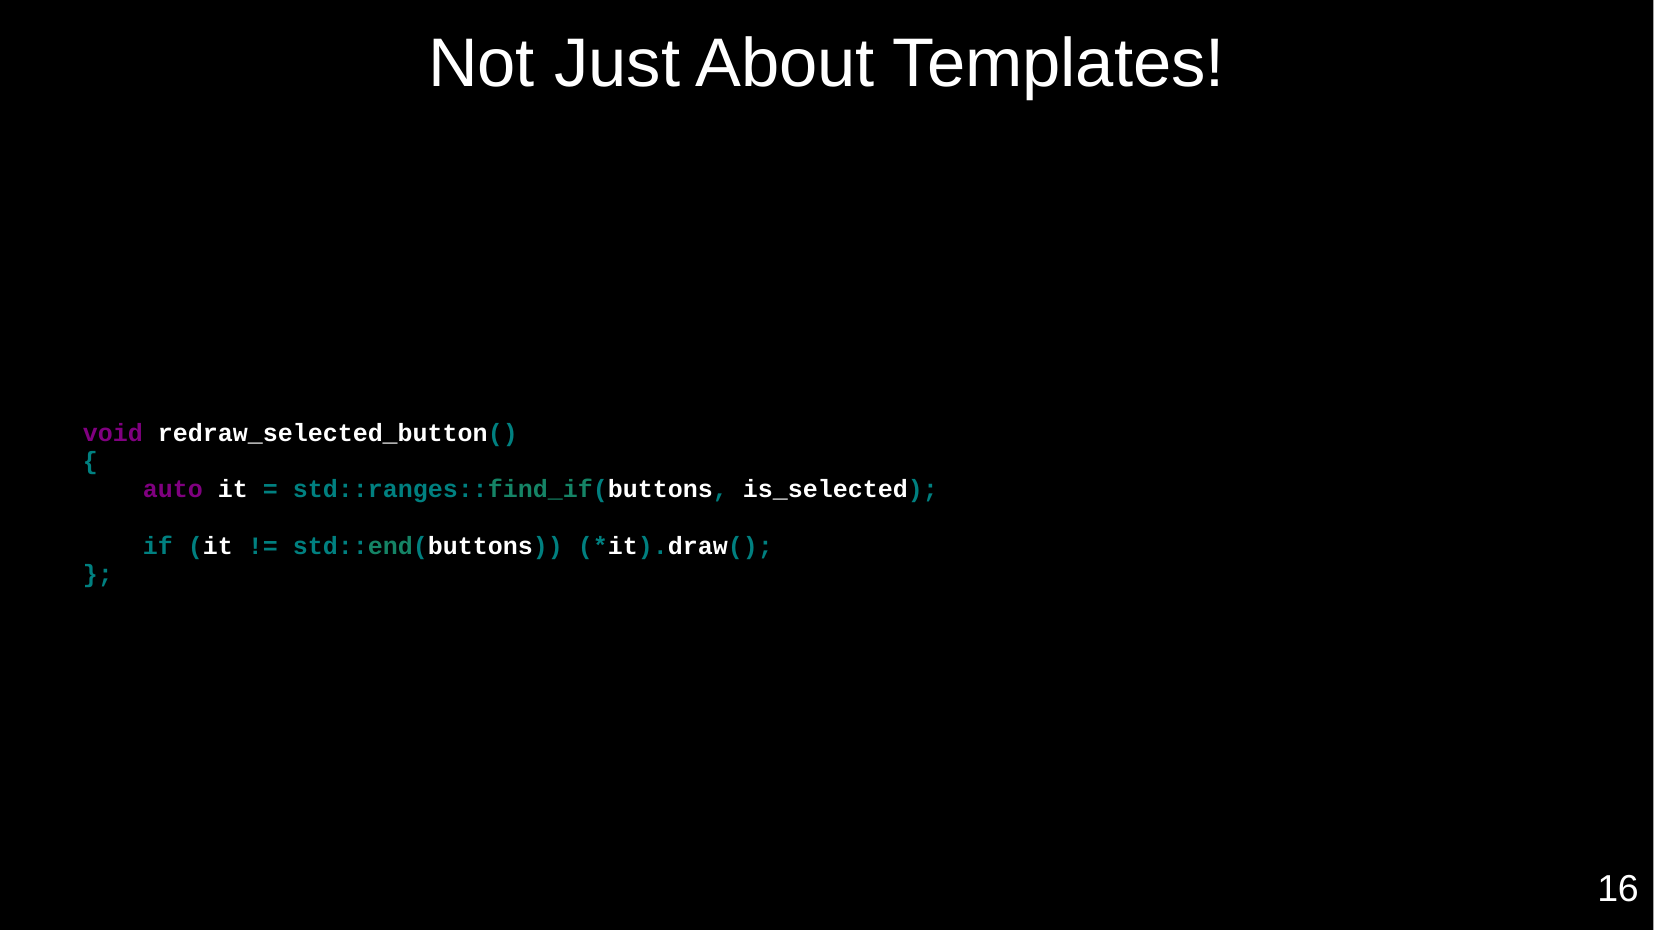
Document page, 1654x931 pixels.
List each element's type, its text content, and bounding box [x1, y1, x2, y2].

title Not Just About Templates! [82, 4, 1571, 121]
text_box <number> [1024, 860, 1654, 931]
text_box void redraw_selected_button() { auto it = std::ranges::find_if(buttons, is_selected); if (it != std::end(buttons)) (*it).draw(); }; [82, 180, 1571, 831]
